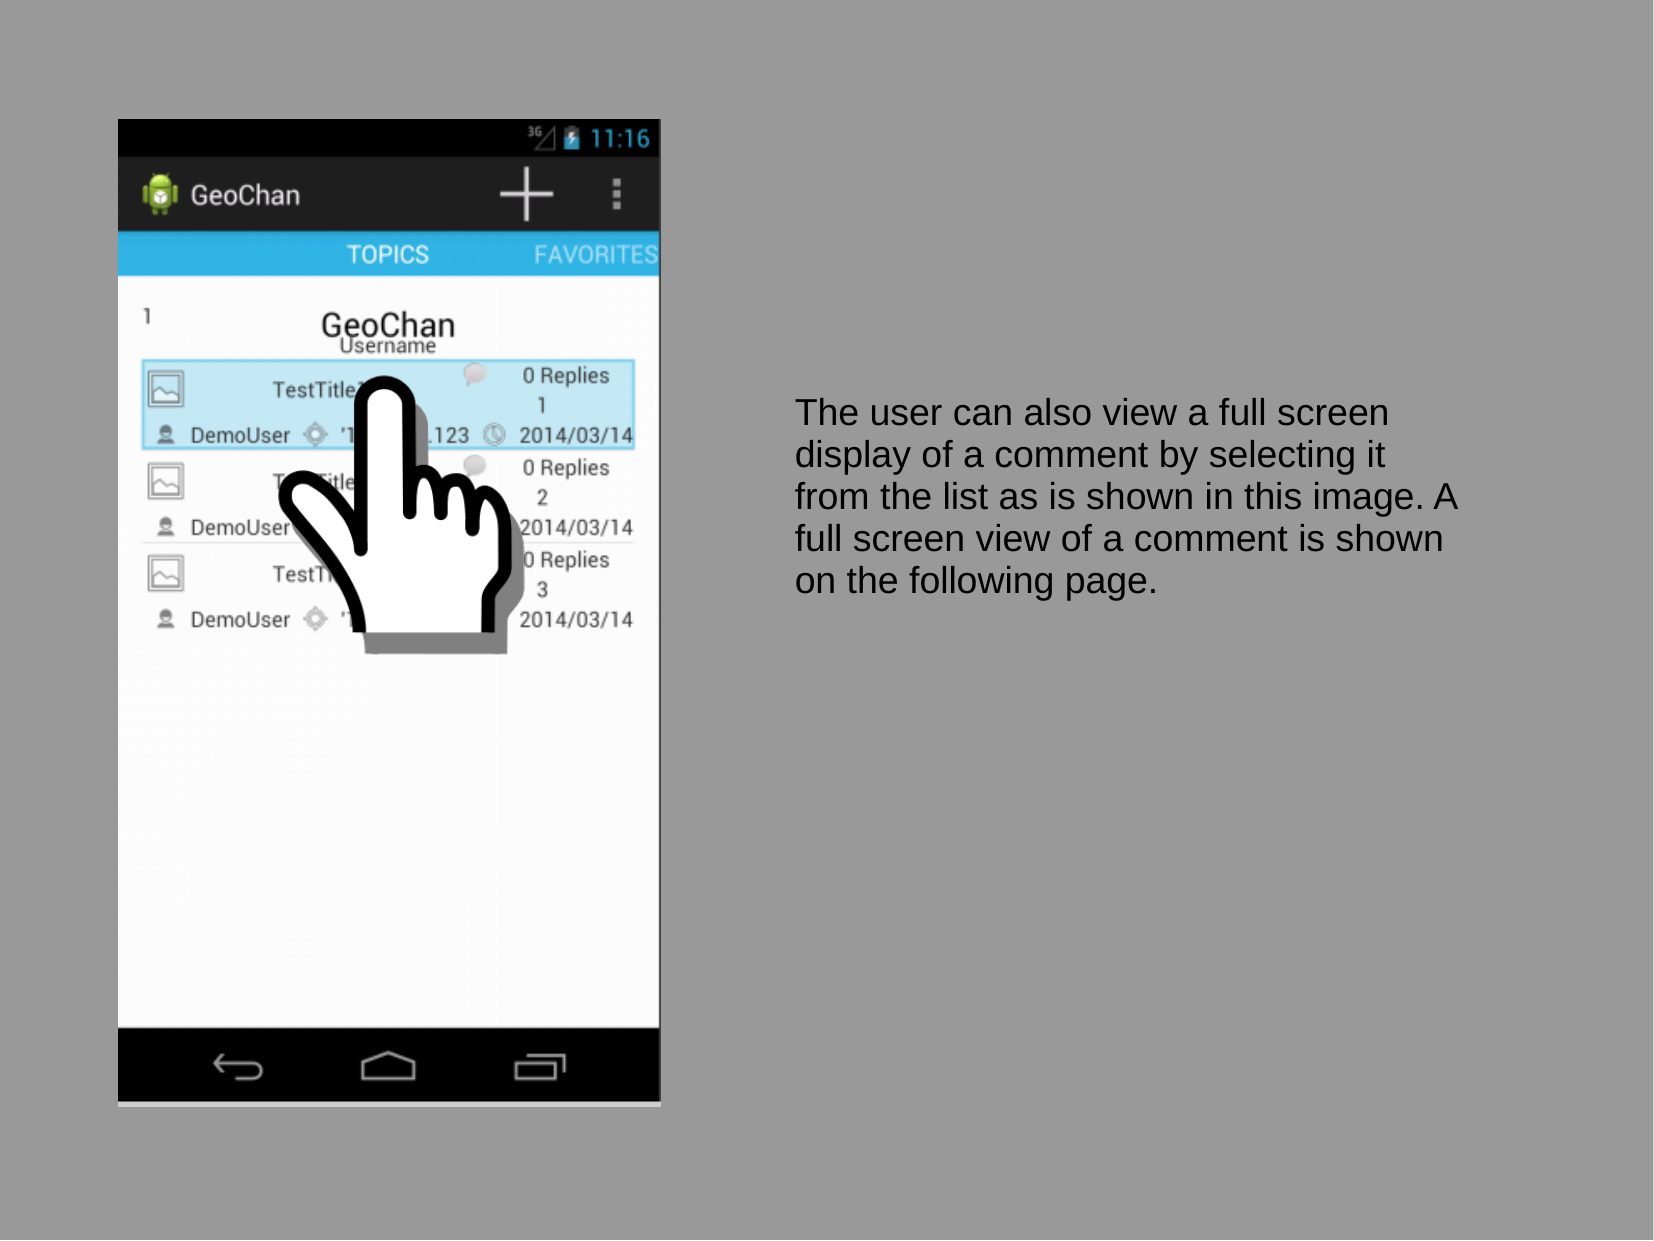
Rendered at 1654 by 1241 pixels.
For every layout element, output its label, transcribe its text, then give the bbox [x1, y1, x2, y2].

text_box The user can also view a full screen display of a comment by selecting it from the list as is shown in this image. A full screen view of a comment is shown on the following page. [780, 384, 1486, 609]
picture [118, 119, 661, 1107]
